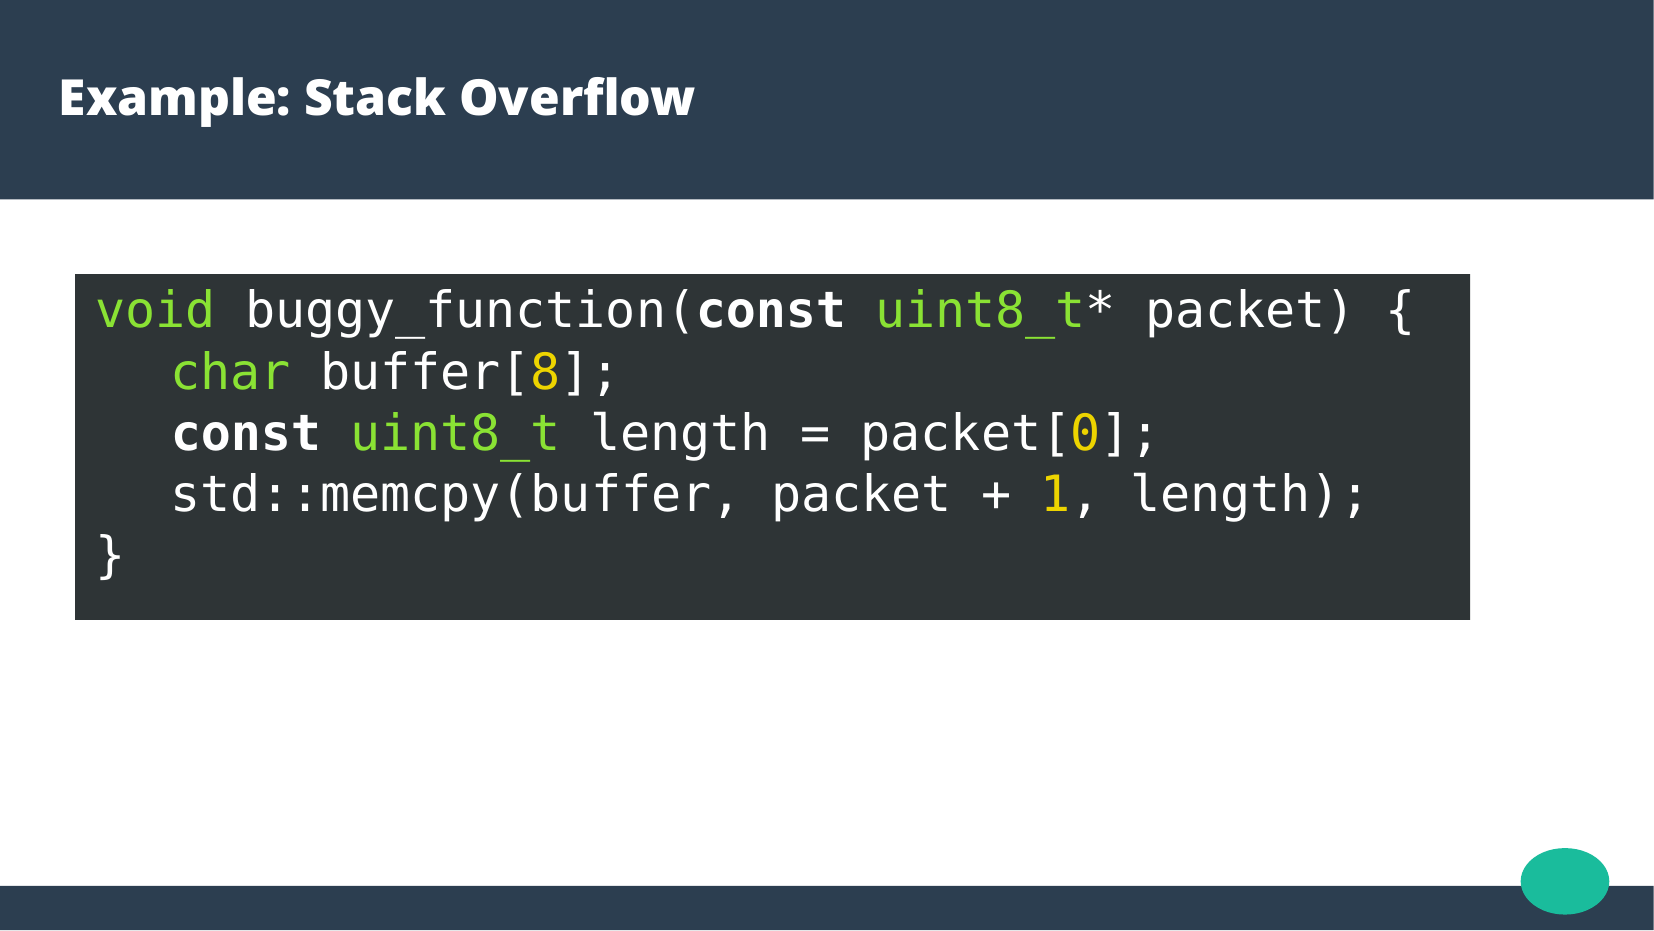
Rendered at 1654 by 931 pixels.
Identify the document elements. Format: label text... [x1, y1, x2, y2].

text_box void buggy_function(const uint8_t* packet) { char buffer[8]; const uint8_t length = packet[0]; std::memcpy(buffer, packet + 1, length); } [75, 274, 1471, 620]
title Example: Stack Overflow [59, 37, 1595, 155]
